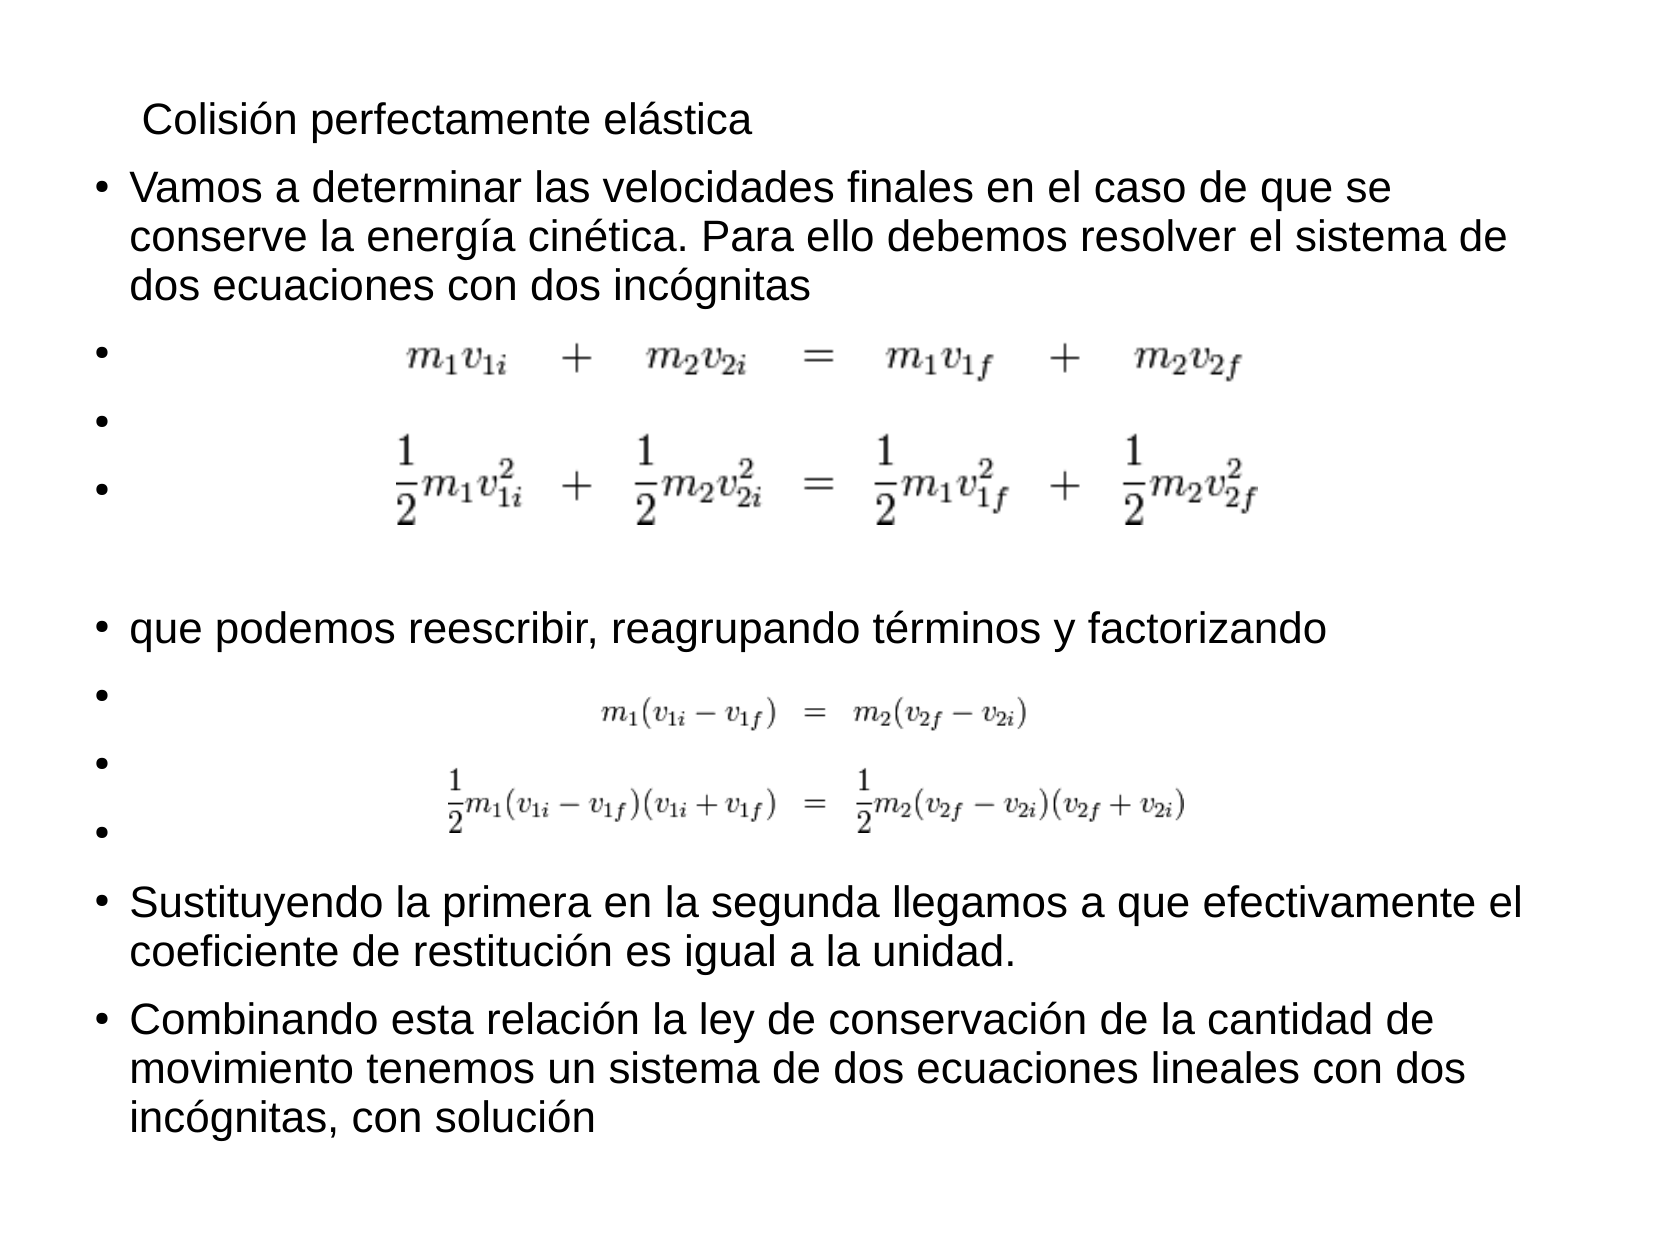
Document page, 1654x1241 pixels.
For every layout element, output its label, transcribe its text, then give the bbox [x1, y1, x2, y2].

picture [448, 696, 1184, 833]
list Colisión perfectamente elástica Vamos a determinar las velocidades finales en el caso de que se conserve la energía cinética. Para ello debemos resolver el sistema de dos ecuaciones con dos incógnitas que podemos reescribir, reagrupando términos y factorizando Sustituyendo la primera en la segunda llegamos a que efectivamente el coeficiente de restitución es igual a la unidad. Combinando esta relación la ley de conservación de la cantidad de movimiento tenemos un sistema de dos ecuaciones lineales con dos incógnitas, con solución [82, 94, 1571, 1146]
picture [396, 342, 1258, 525]
